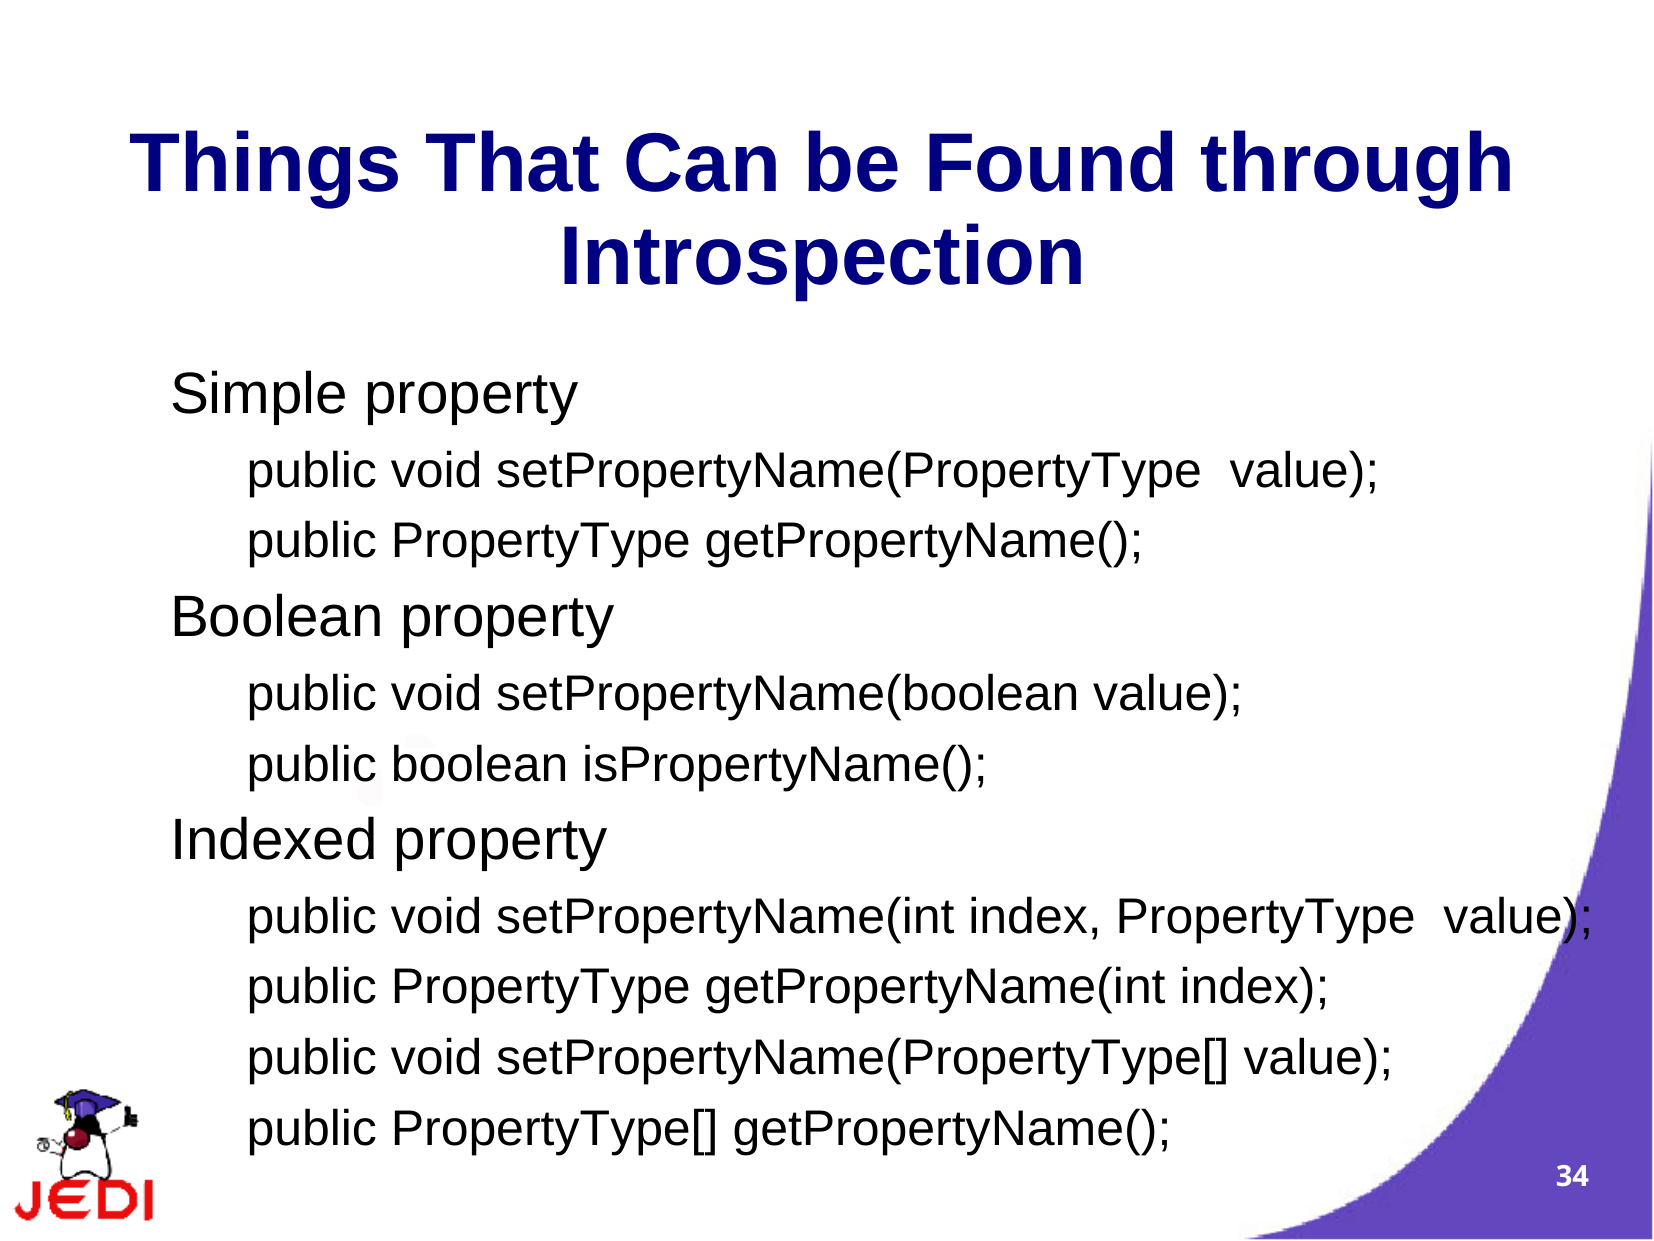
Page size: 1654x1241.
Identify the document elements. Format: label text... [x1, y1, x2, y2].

picture [0, 0, 1654, 1241]
list Simple property public void setPropertyName(PropertyType value); public PropertyType getPropertyName(); Boolean property public void setPropertyName(boolean value); public boolean isPropertyName(); Indexed property public void setPropertyName(int index, PropertyType value); public PropertyType getPropertyName(int index); public void setPropertyName(PropertyType[] value); public PropertyType[] getPropertyName(); [152, 360, 1654, 1156]
title Things That Can be Found through Introspection [116, 105, 1529, 313]
